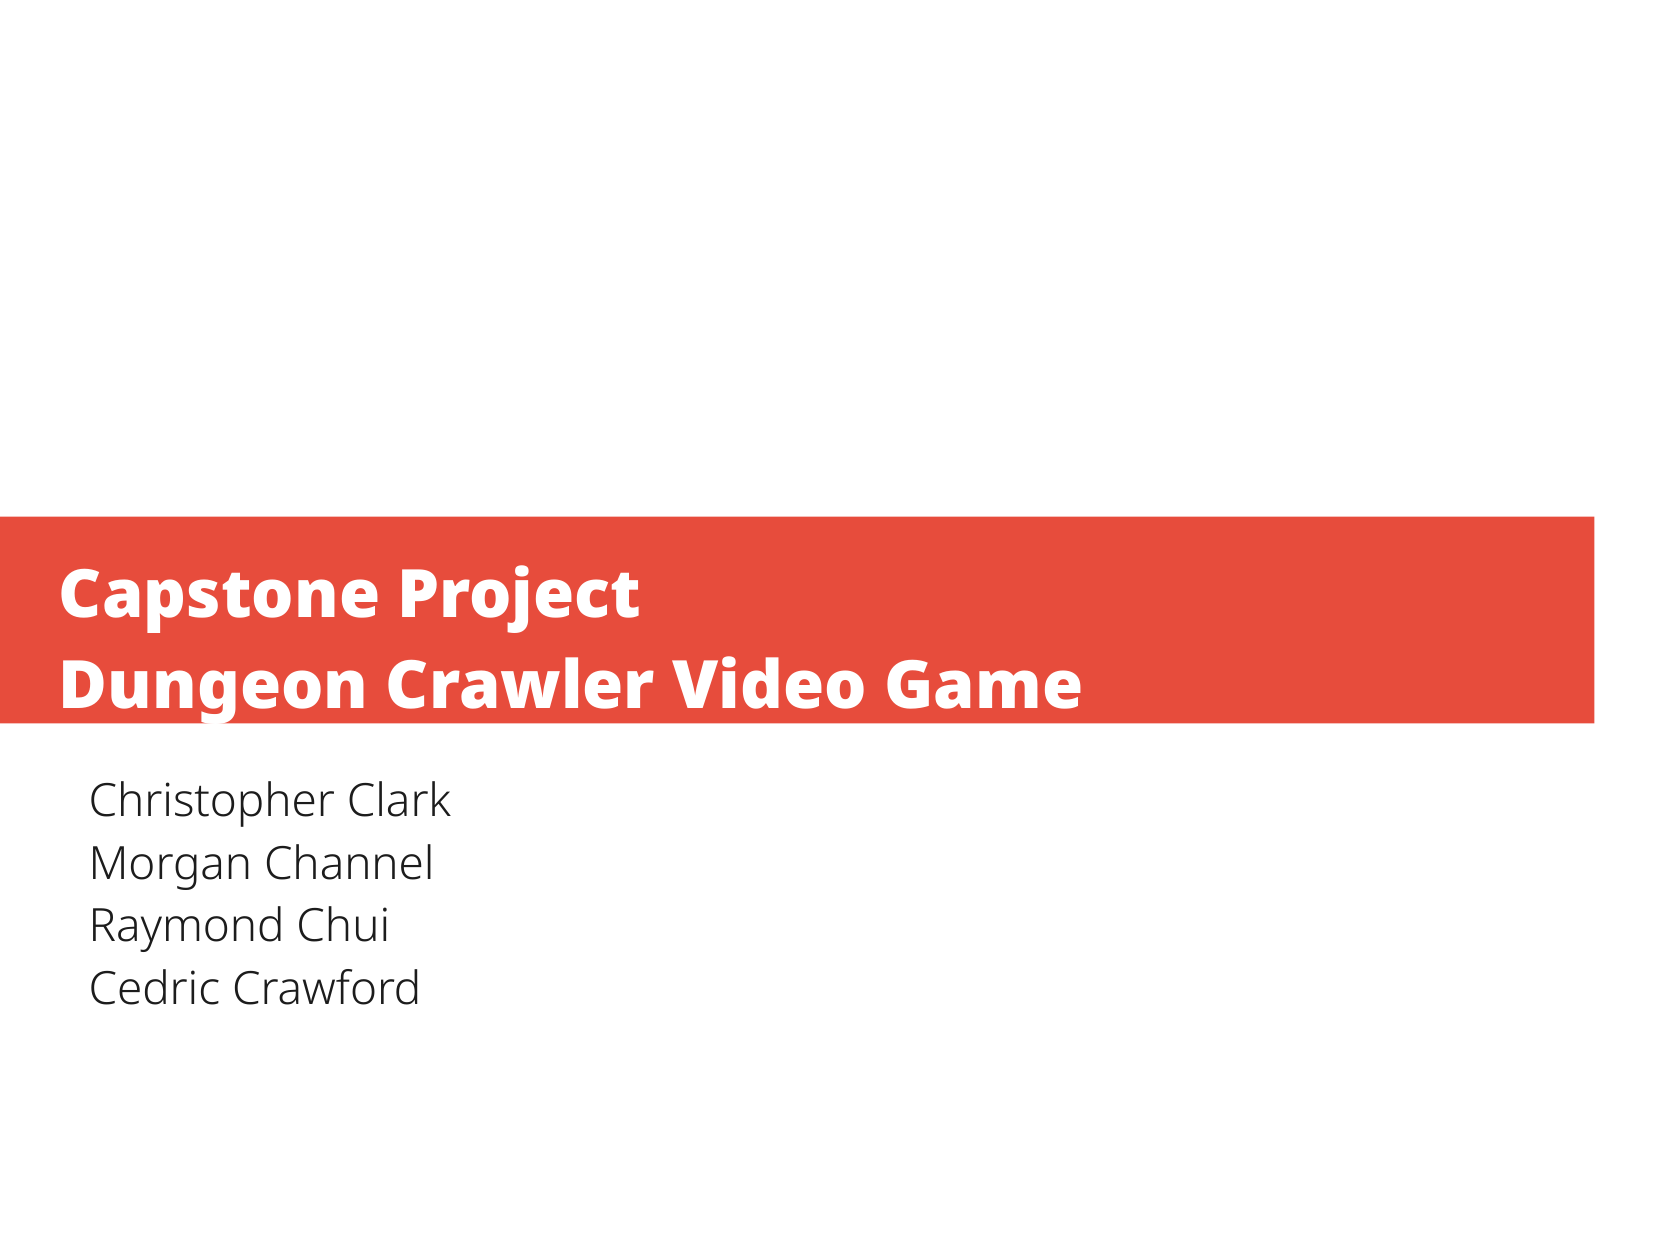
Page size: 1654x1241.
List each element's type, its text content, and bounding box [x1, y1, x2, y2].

subtitle Christopher Clark Morgan Channel Raymond Chui Cedric Crawford [88, 767, 1595, 1182]
title Capstone Project Dungeon Crawler Video Game [59, 546, 1595, 694]
